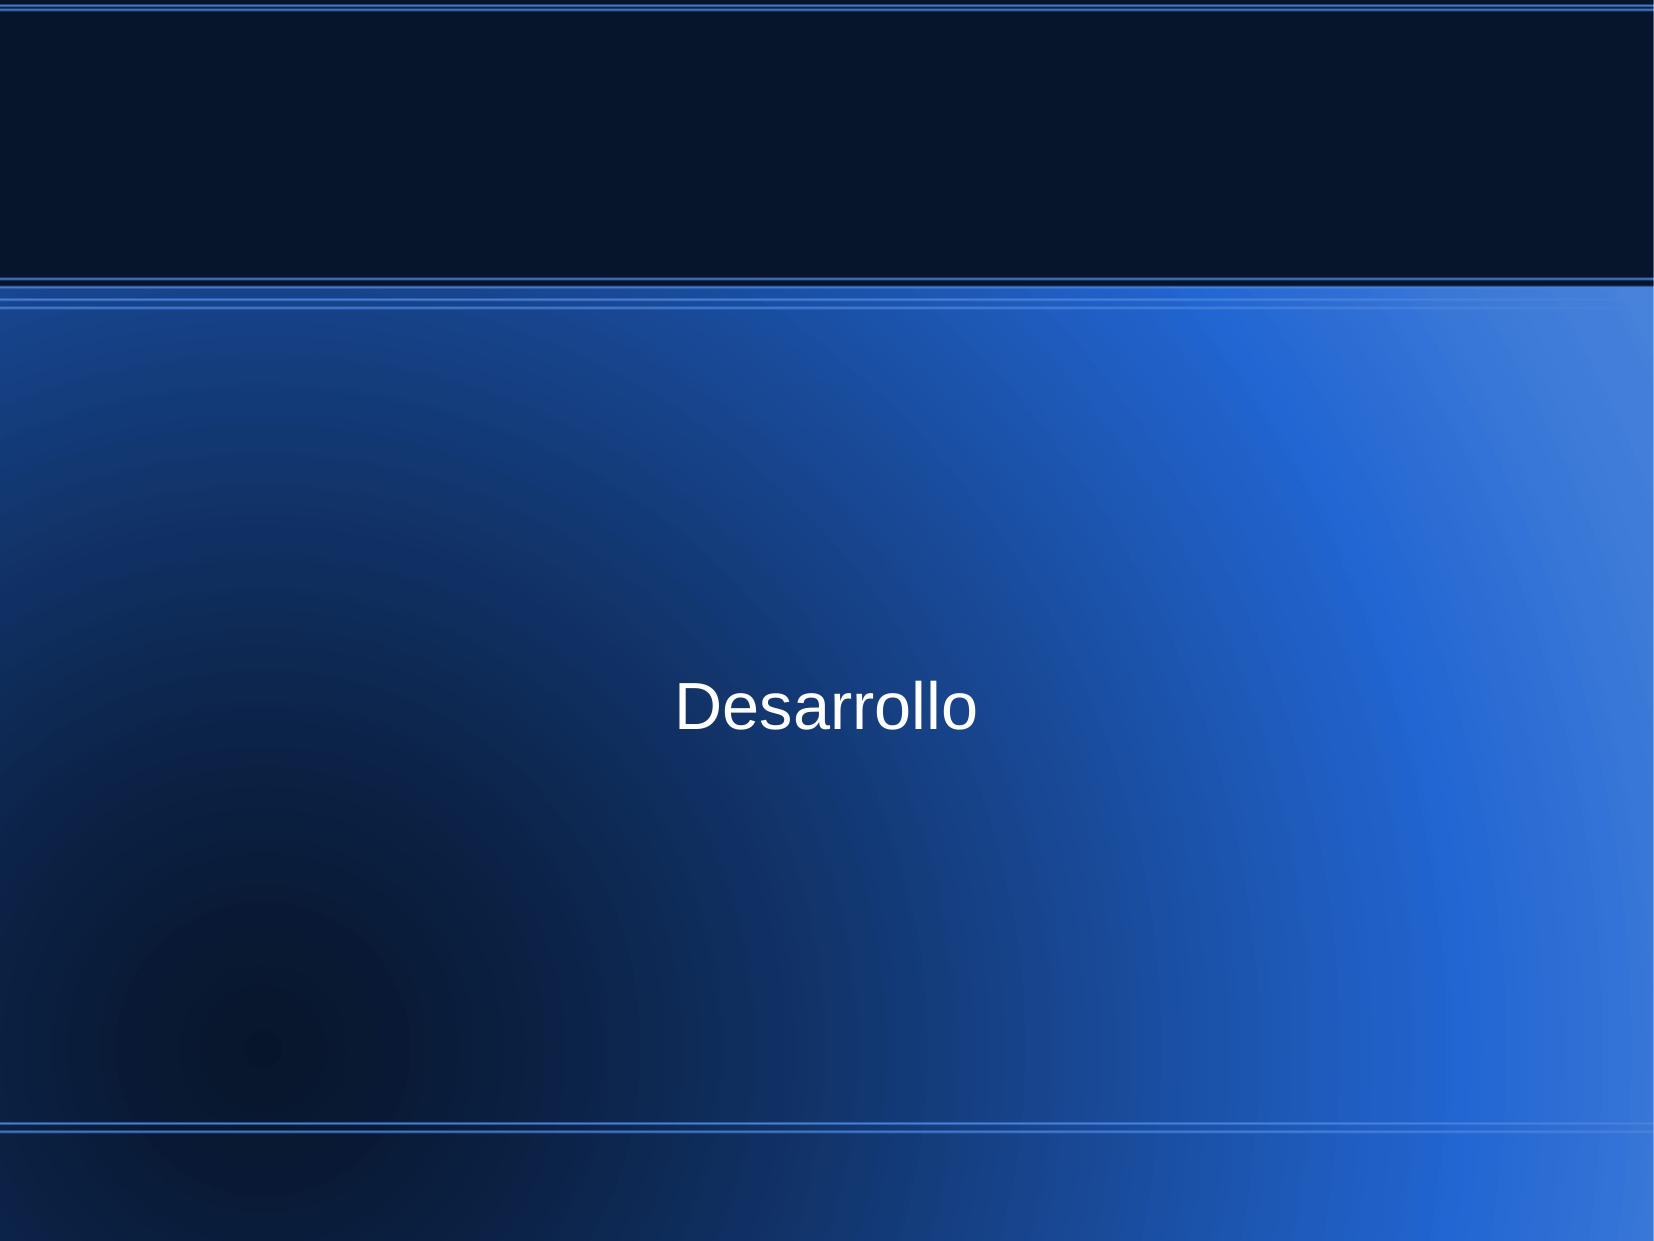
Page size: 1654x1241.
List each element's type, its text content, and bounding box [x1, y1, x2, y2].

subtitle Desarrollo [82, 355, 1571, 1058]
picture [0, 0, 1654, 1241]
